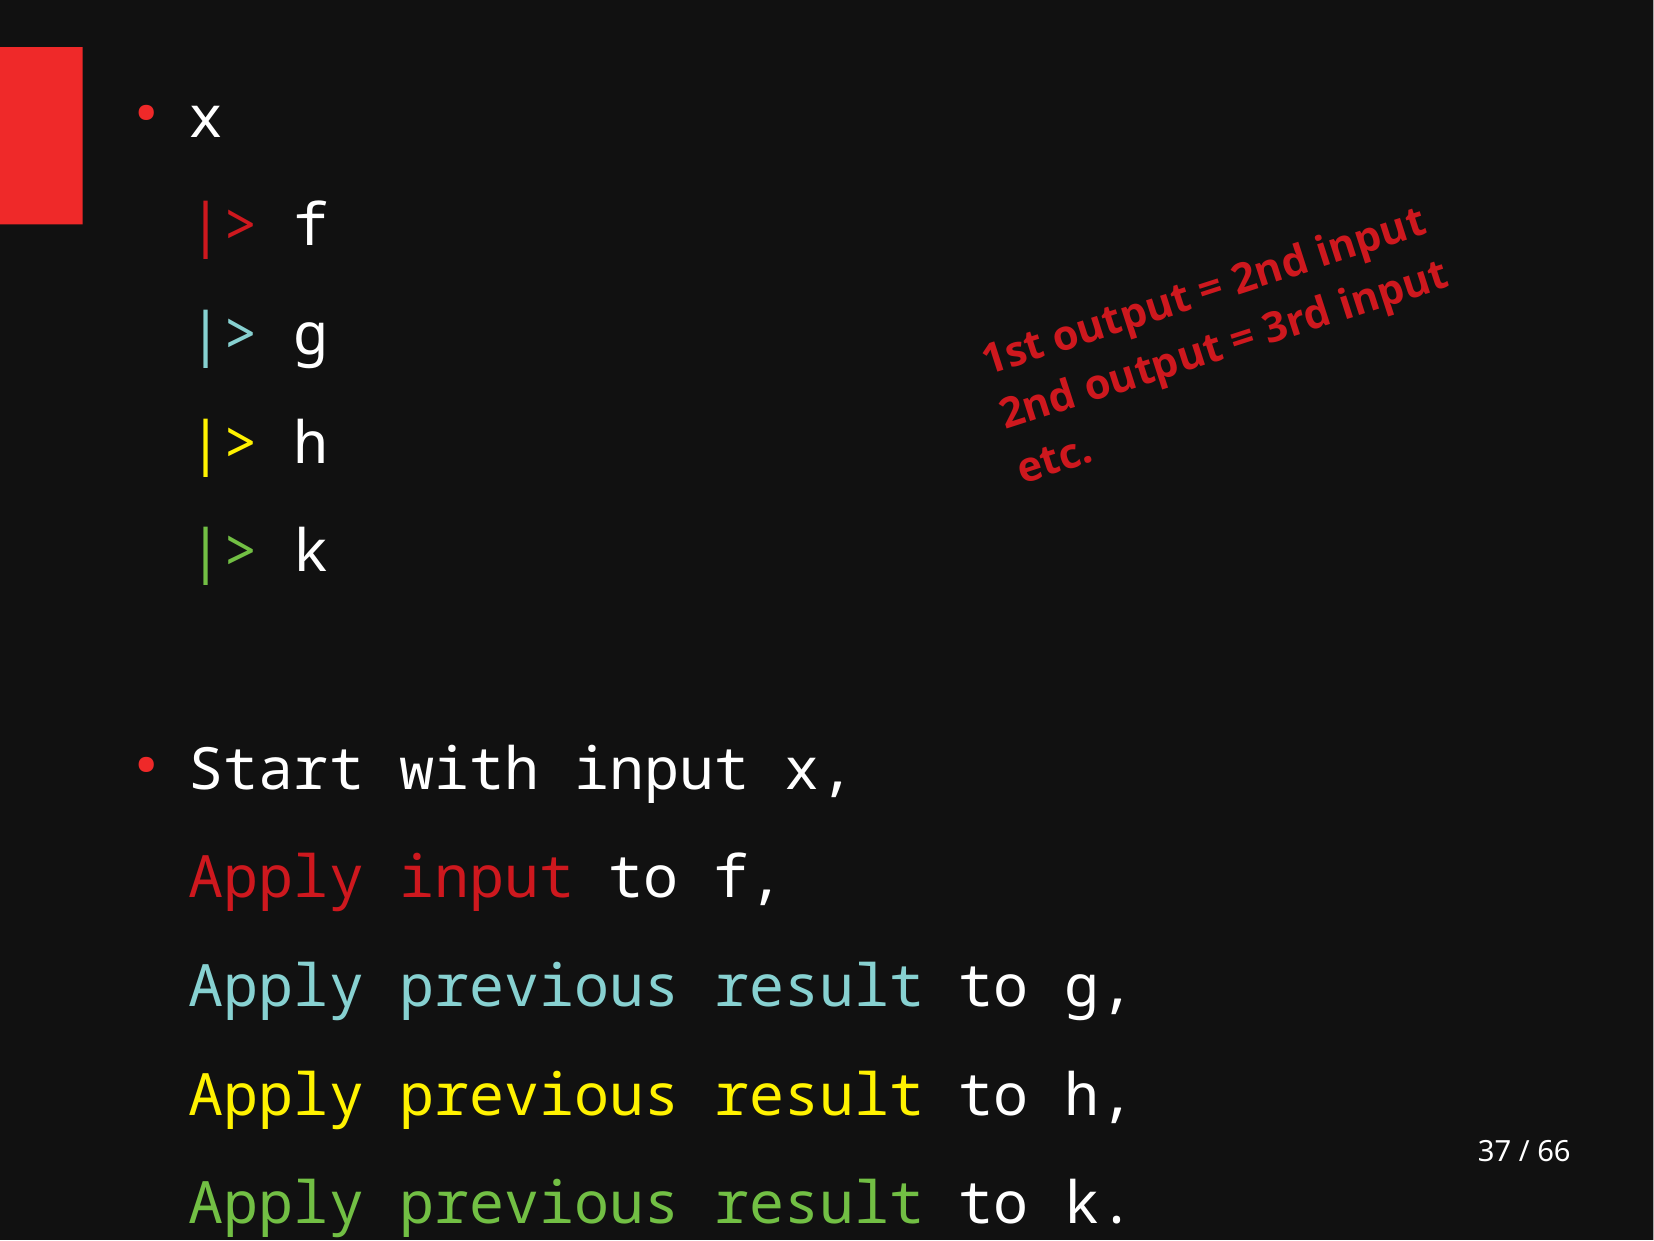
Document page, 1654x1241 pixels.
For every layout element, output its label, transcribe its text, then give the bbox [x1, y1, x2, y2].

list x |> f |> g |> h |> k Start with input x, Apply input to f, Apply previous result to g, Apply previous result to h, Apply previous result to k. [118, 75, 1536, 1074]
text_box 1st output = 2nd input 2nd output = 3rd input etc. [957, 171, 1515, 537]
